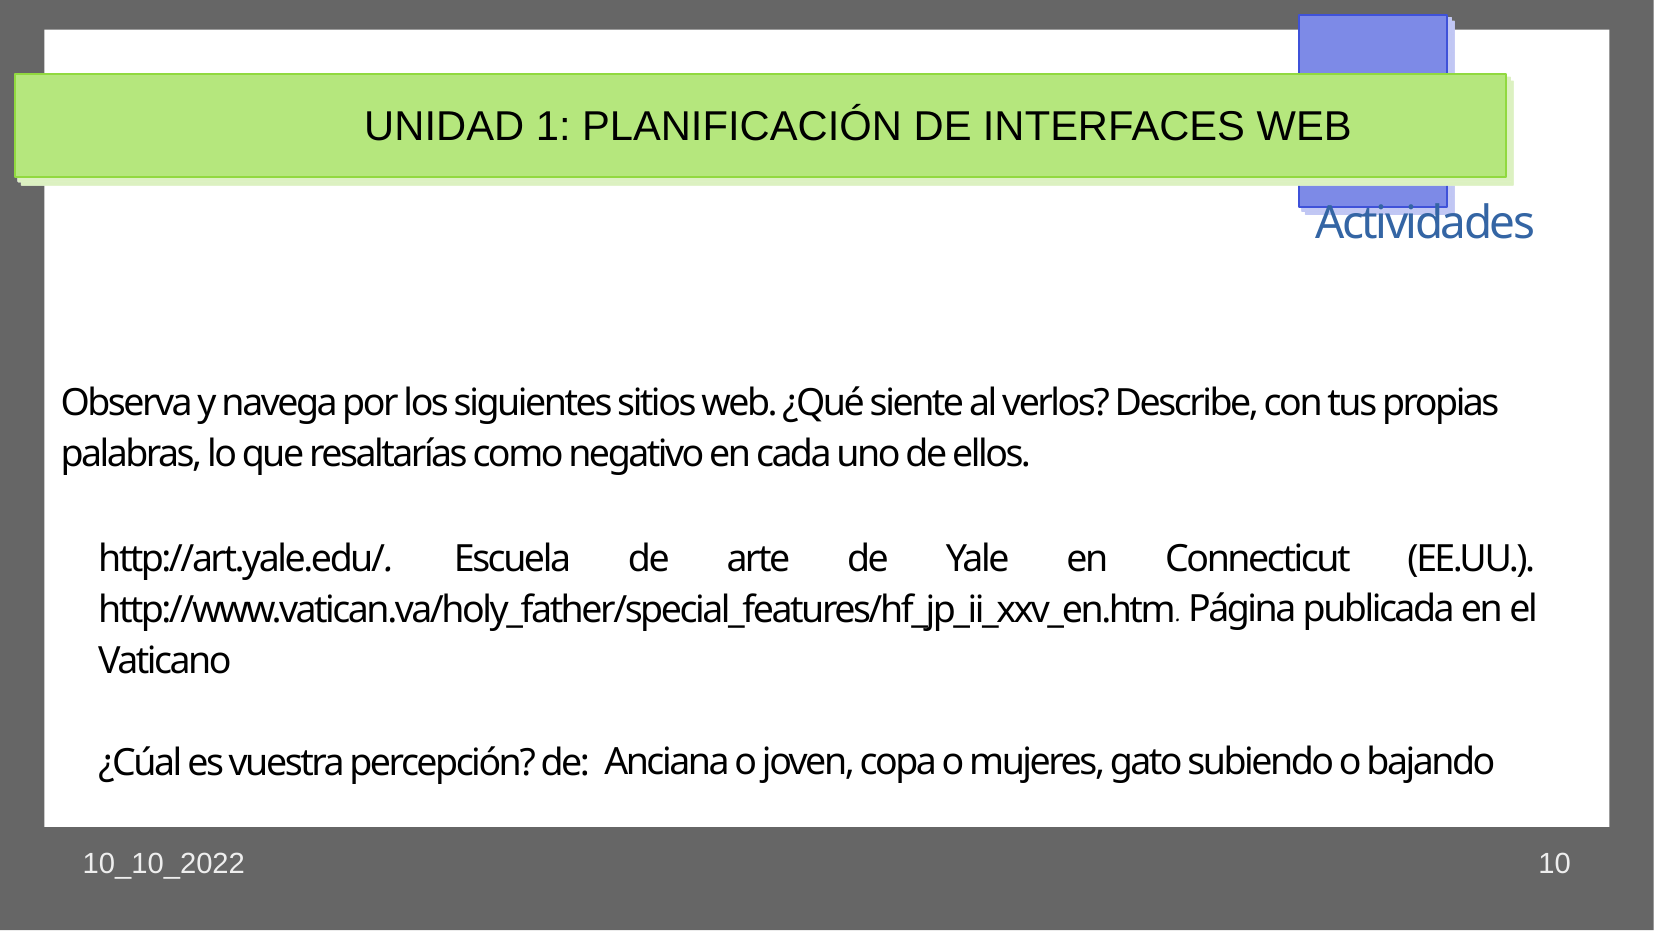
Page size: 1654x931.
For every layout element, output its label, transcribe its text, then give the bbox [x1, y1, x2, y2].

title UNIDAD 1: PLANIFICACIÓN DE INTERFACES WEB [29, 73, 1447, 178]
subtitle Actividades Observa y navega por los siguientes sitios web. ¿Qué siente al verlos? Describe, con tus propias palabras, lo que resaltarías como negativo en cada uno de ellos. http://art.yale.edu/. Escuela de arte de Yale en Connecticut (EE.UU.).http://www.vatican.va/holy_father/special_features/hf_jp_ii_xxv_en.htm. Página publicada en el Vaticano ¿Cúal es vuestra percepción? de: Anciana o joven, copa o mujeres, gato subiendo o bajando [60, 232, 1536, 798]
